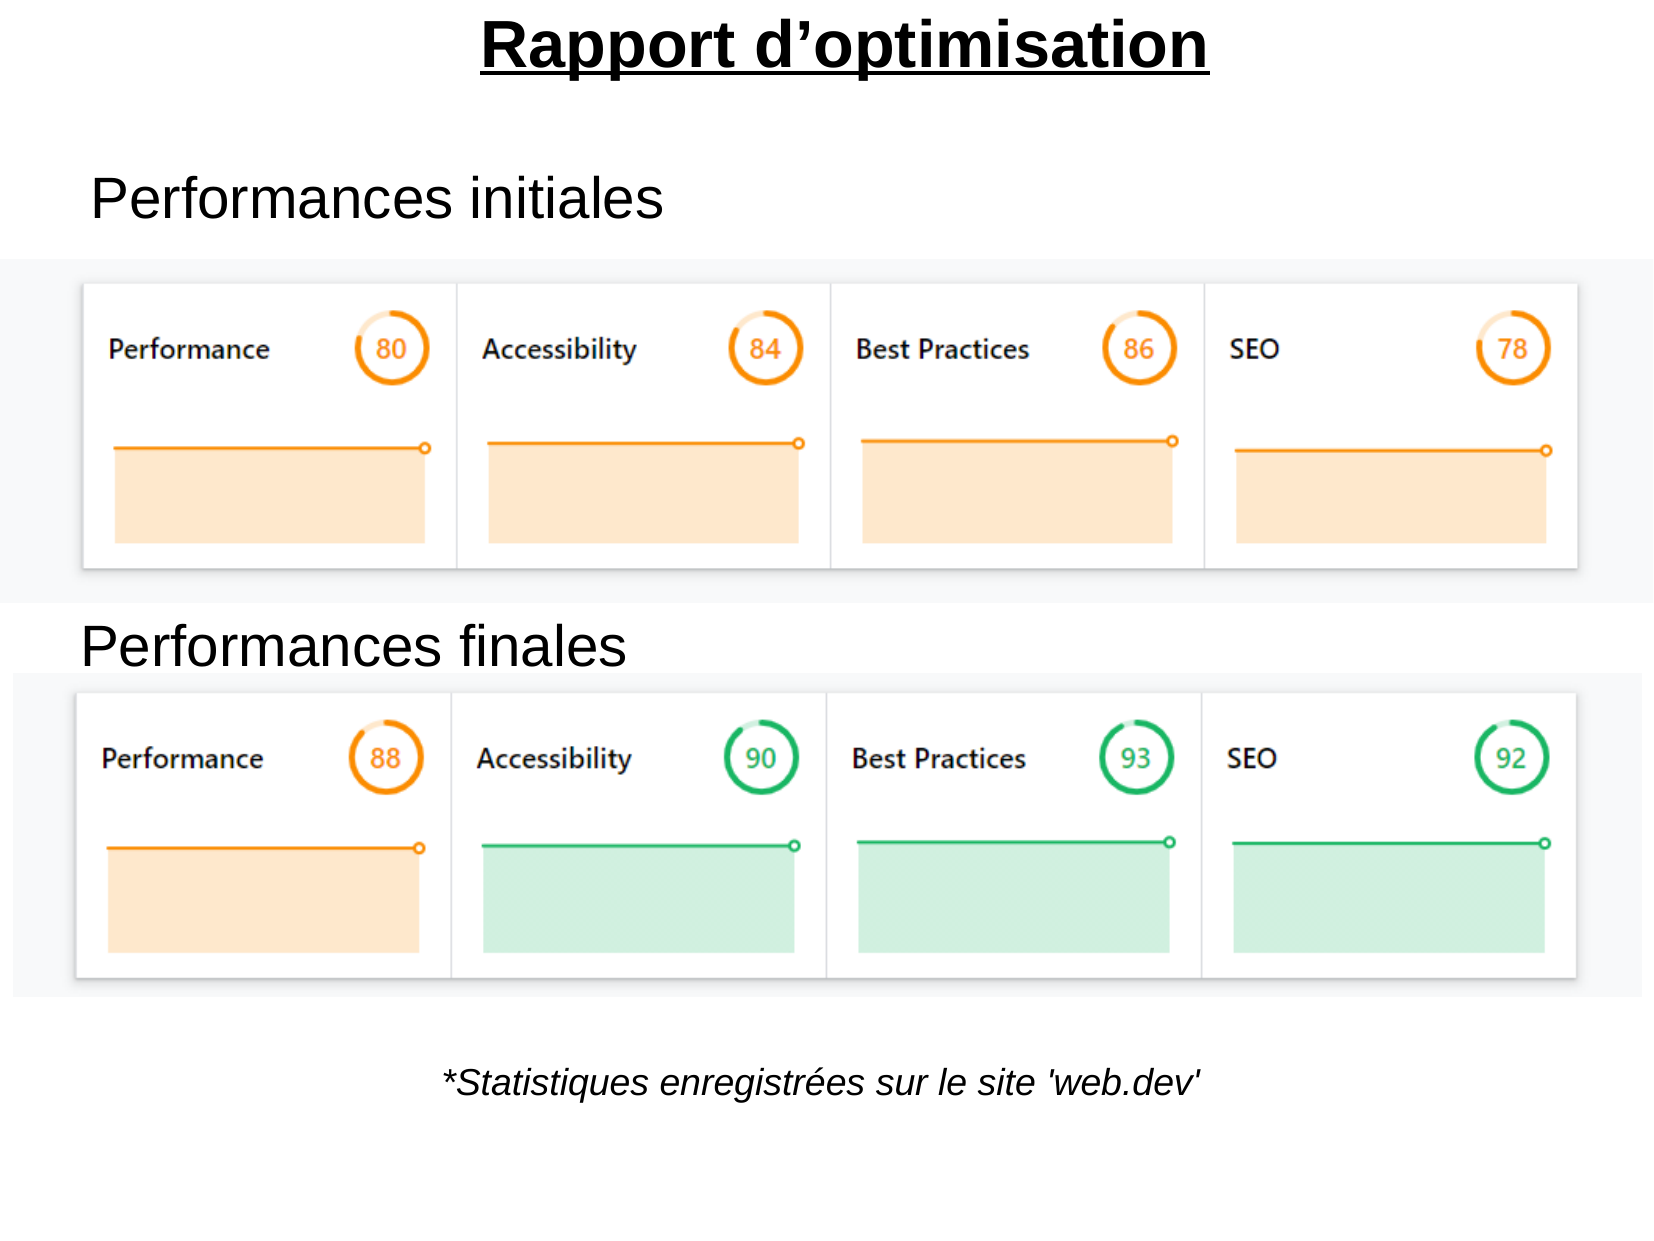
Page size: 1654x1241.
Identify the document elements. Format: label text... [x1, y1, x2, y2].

text_box *Statistiques enregistrées sur le site 'web.dev' [82, 1053, 1560, 1111]
title Rapport d’optimisation [101, 0, 1590, 148]
list Performances finales [0, 614, 1063, 1005]
list Performances initiales [0, 165, 745, 259]
picture [0, 259, 1654, 603]
picture [13, 673, 1642, 997]
